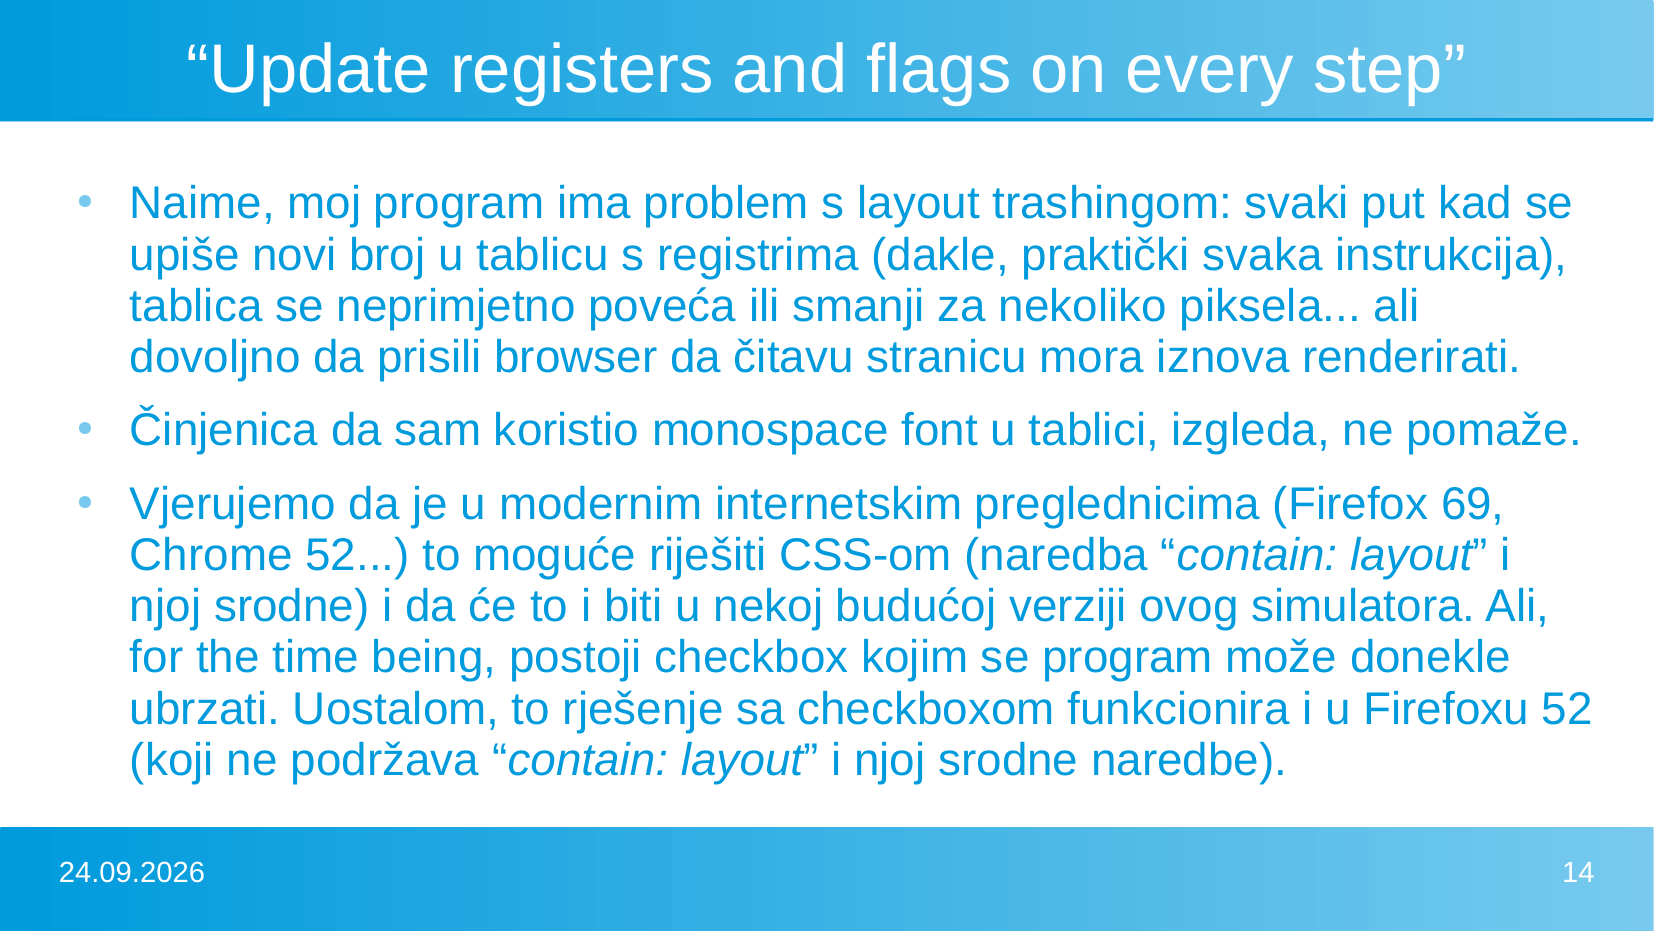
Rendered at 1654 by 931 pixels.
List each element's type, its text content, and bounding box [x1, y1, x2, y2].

title “Update registers and flags on every step” [59, 29, 1595, 108]
list Naime, moj program ima problem s layout trashingom: svaki put kad se upiše novi broj u tablicu s registrima (dakle, praktički svaka instrukcija), tablica se neprimjetno poveća ili smanji za nekoliko piksela... ali dovoljno da prisili browser da čitavu stranicu mora iznova renderirati. Činjenica da sam koristio monospace font u tablici, izgleda, ne pomaže. Vjerujemo da je u modernim internetskim preglednicima (Firefox 69, Chrome 52...) to moguće riješiti CSS-om (naredba “contain: layout” i njoj srodne) i da će to i biti u nekoj budućoj verziji ovog simulatora. Ali, for the time being, postoji checkbox kojim se program može donekle ubrzati. Uostalom, to rješenje sa checkboxom funkcionira i u Firefoxu 52 (koji ne podržava “contain: layout” i njoj srodne naredbe). [59, 177, 1595, 768]
